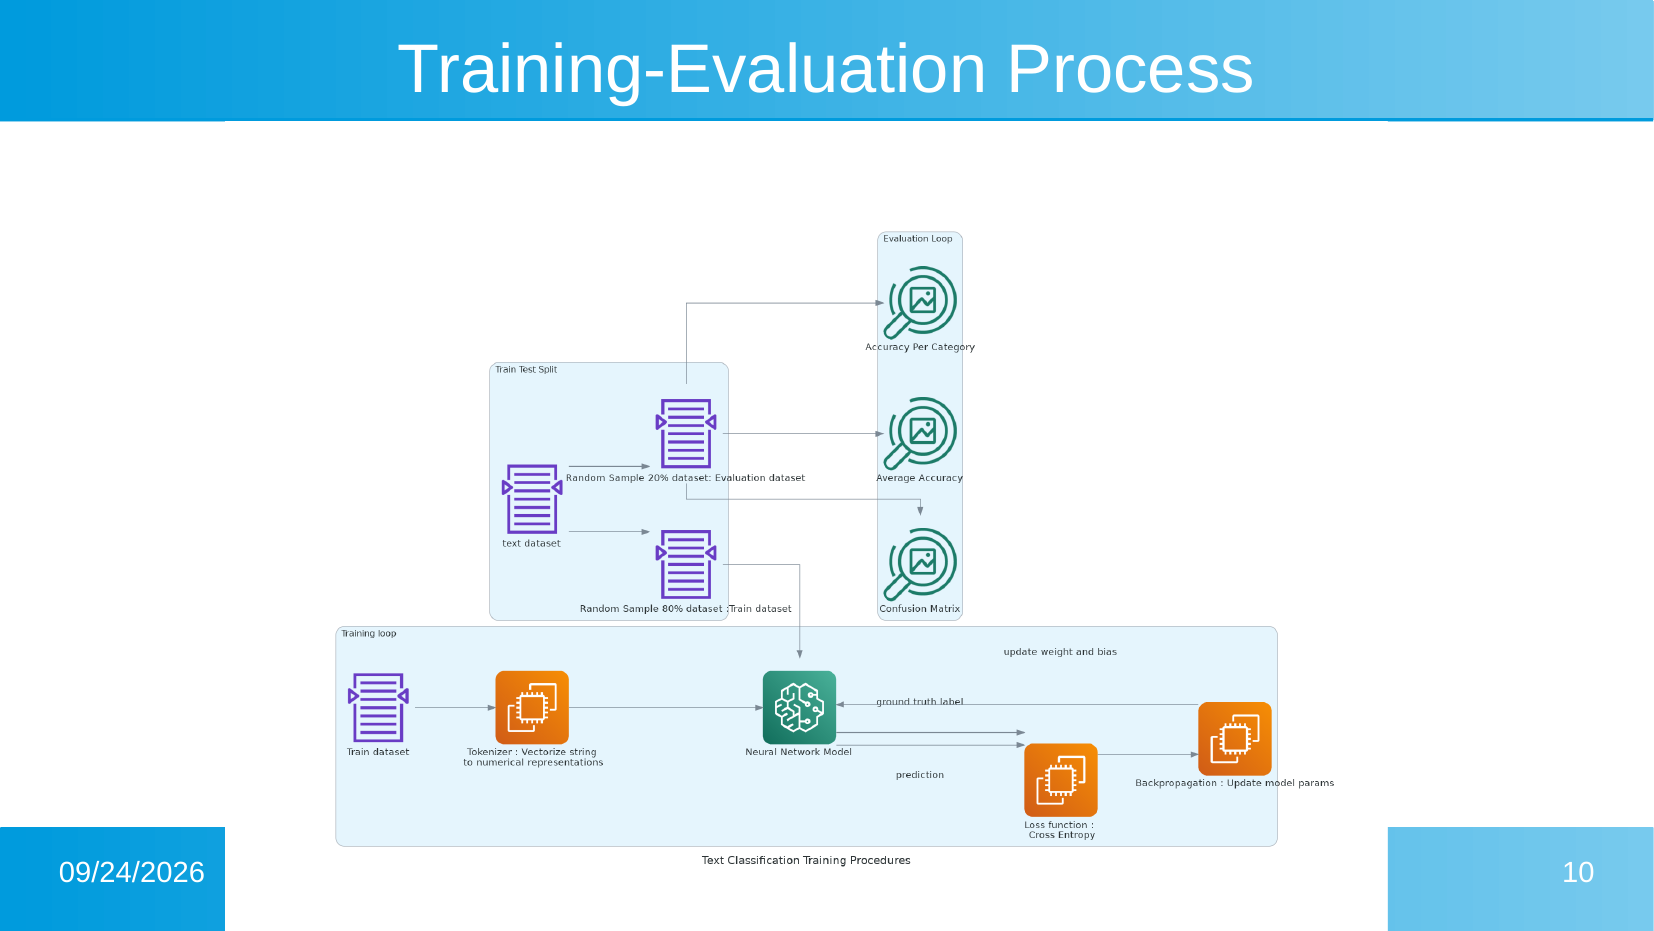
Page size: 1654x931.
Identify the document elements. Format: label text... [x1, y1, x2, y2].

title Training-Evaluation Process [59, 29, 1595, 108]
picture [225, 122, 1388, 931]
